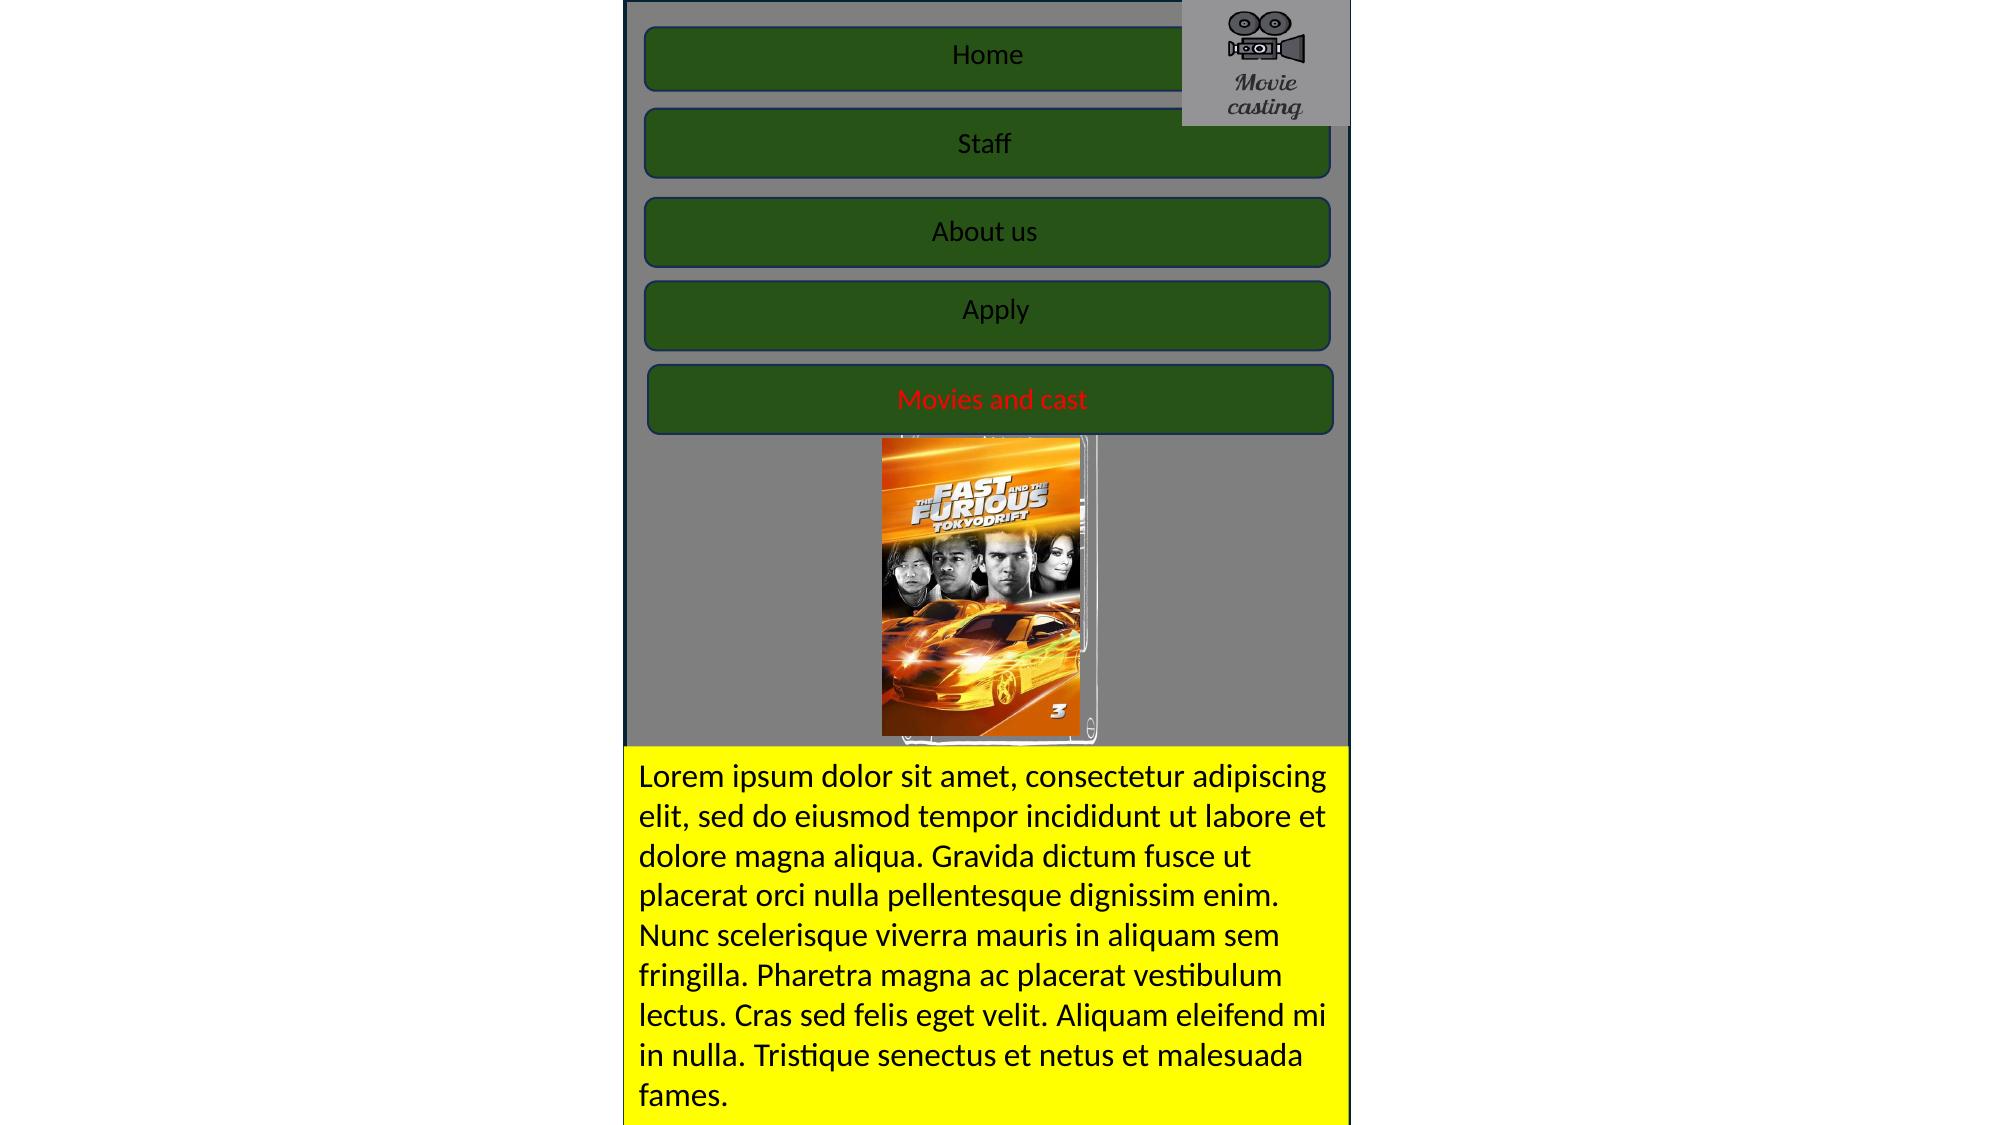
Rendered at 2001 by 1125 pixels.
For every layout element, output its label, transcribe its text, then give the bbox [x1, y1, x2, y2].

text_box About us [916, 205, 1064, 256]
text_box Staff [942, 116, 1032, 168]
picture [1182, 0, 1349, 126]
text_box Home [937, 27, 1041, 78]
text_box Movies and cast [882, 373, 1113, 424]
text_box Lorem ipsum dolor sit amet, consectetur adipiscing elit, sed do eiusmod tempor incididunt ut labore et dolore magna aliqua. Gravida dictum fusce ut placerat orci nulla pellentesque dignissim enim. Nunc scelerisque viverra mauris in aliquam sem fringilla. Pharetra magna ac placerat vestibulum lectus. Cras sed felis eget velit. Aliquam eleifend mi in nulla. Tristique senectus et netus et malesuada fames. [623, 746, 1349, 1125]
text_box Apply [947, 282, 1048, 334]
text_box [625, 0, 1350, 1125]
picture [882, 439, 1080, 736]
